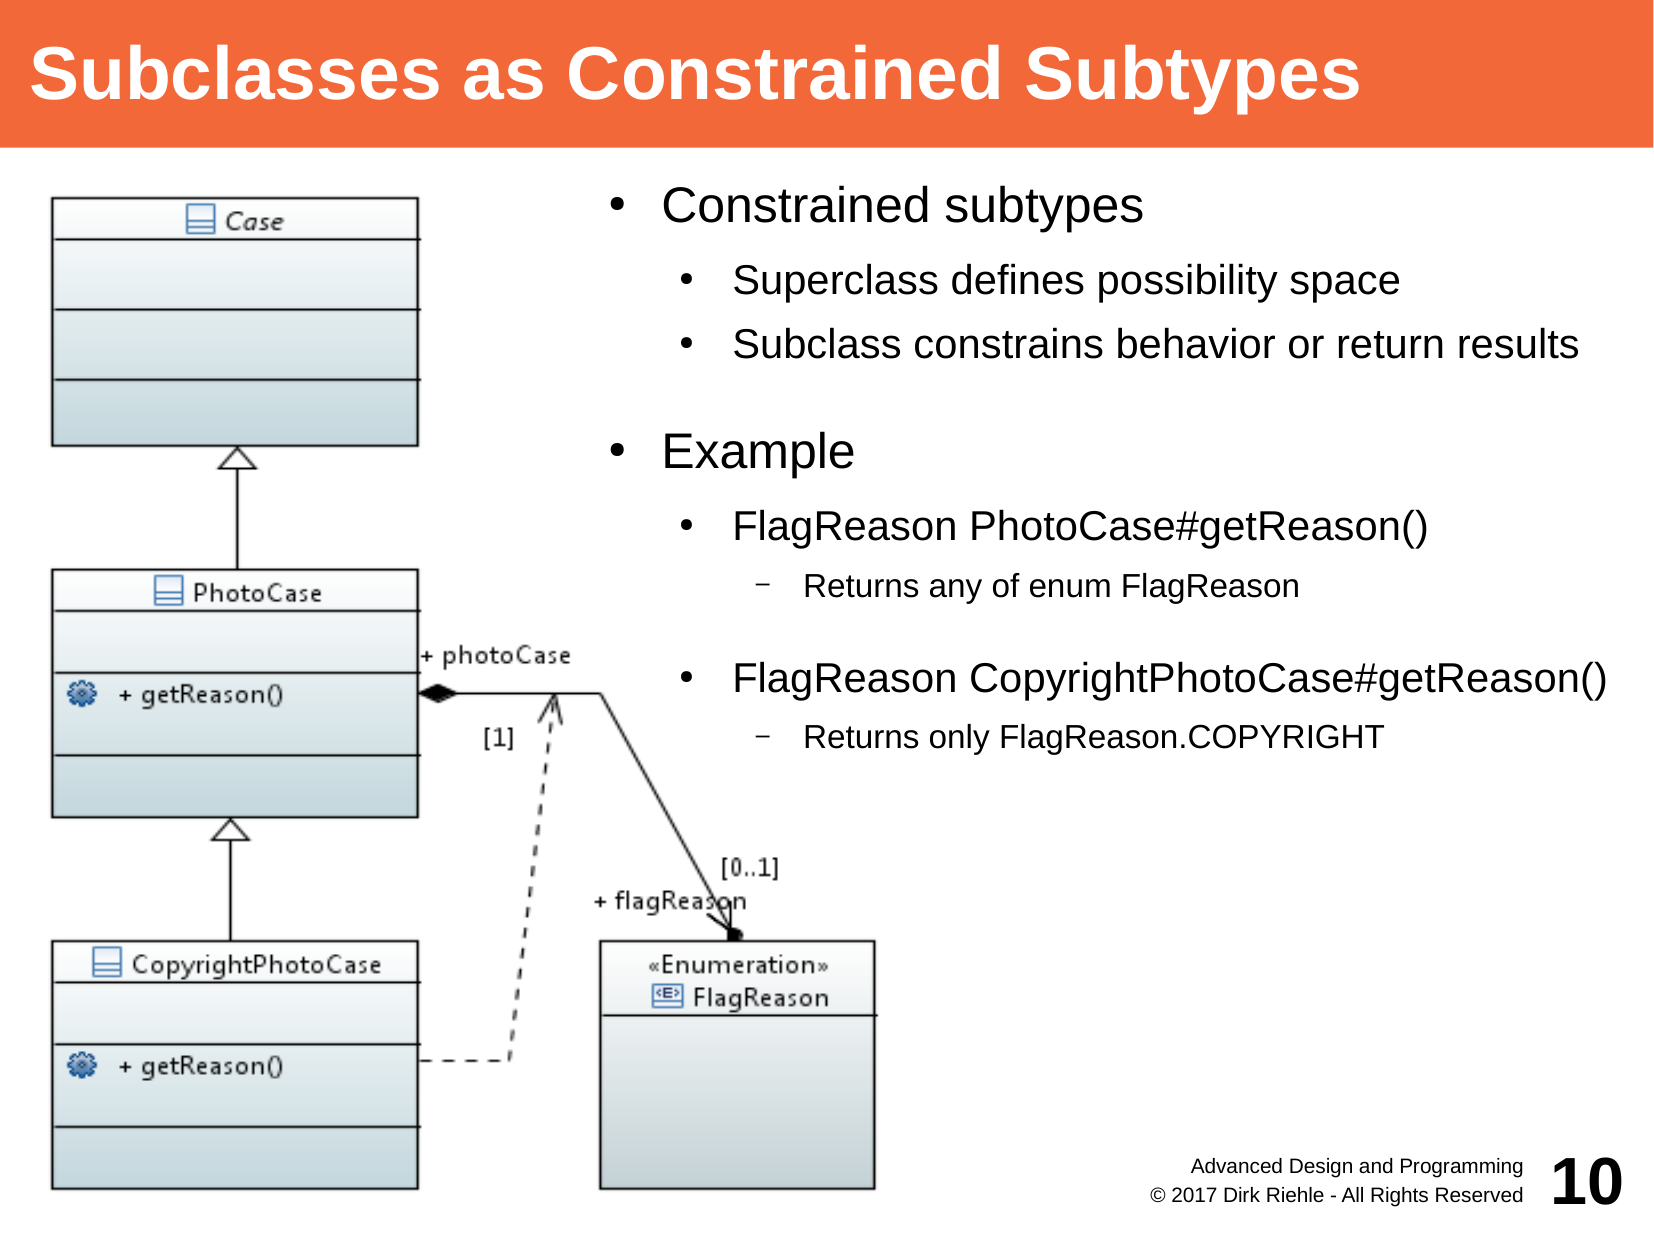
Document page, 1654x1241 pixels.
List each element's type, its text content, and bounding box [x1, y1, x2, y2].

title Subclasses as Constrained Subtypes [0, 0, 1654, 148]
list Constrained subtypes Superclass defines possibility space Subclass constrains behavior or return results Example FlagReason PhotoCase#getReason() Returns any of enum FlagReason FlagReason CopyrightPhotoCase#getReason() Returns only FlagReason.COPYRIGHT [590, 177, 1625, 1211]
picture [29, 177, 590, 1211]
